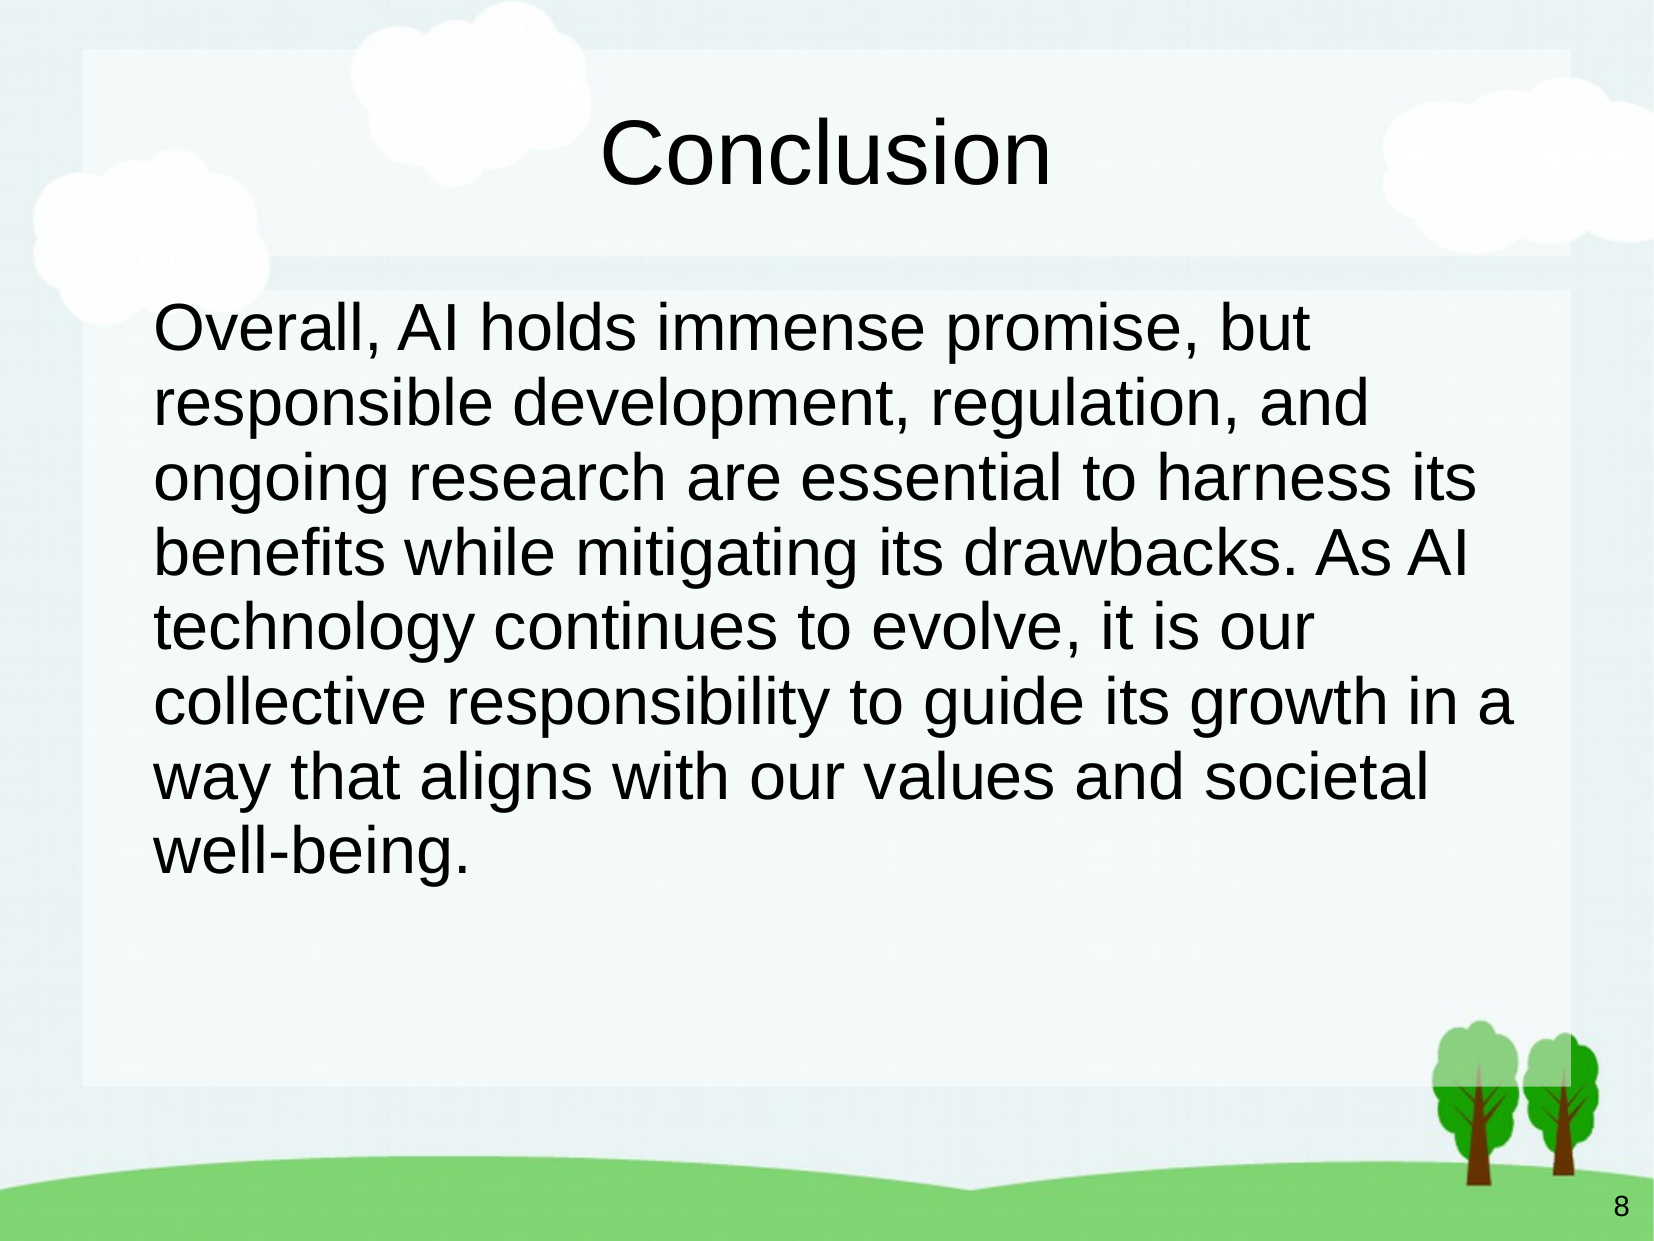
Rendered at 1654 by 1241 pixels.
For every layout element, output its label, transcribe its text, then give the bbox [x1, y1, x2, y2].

picture [0, 0, 1654, 1241]
title Conclusion [82, 49, 1571, 257]
list Overall, AI holds immense promise, but responsible development, regulation, and ongoing research are essential to harness its benefits while mitigating its drawbacks. As AI technology continues to evolve, it is our collective responsibility to guide its growth in a way that aligns with our values and societal well-being. [82, 290, 1571, 1087]
